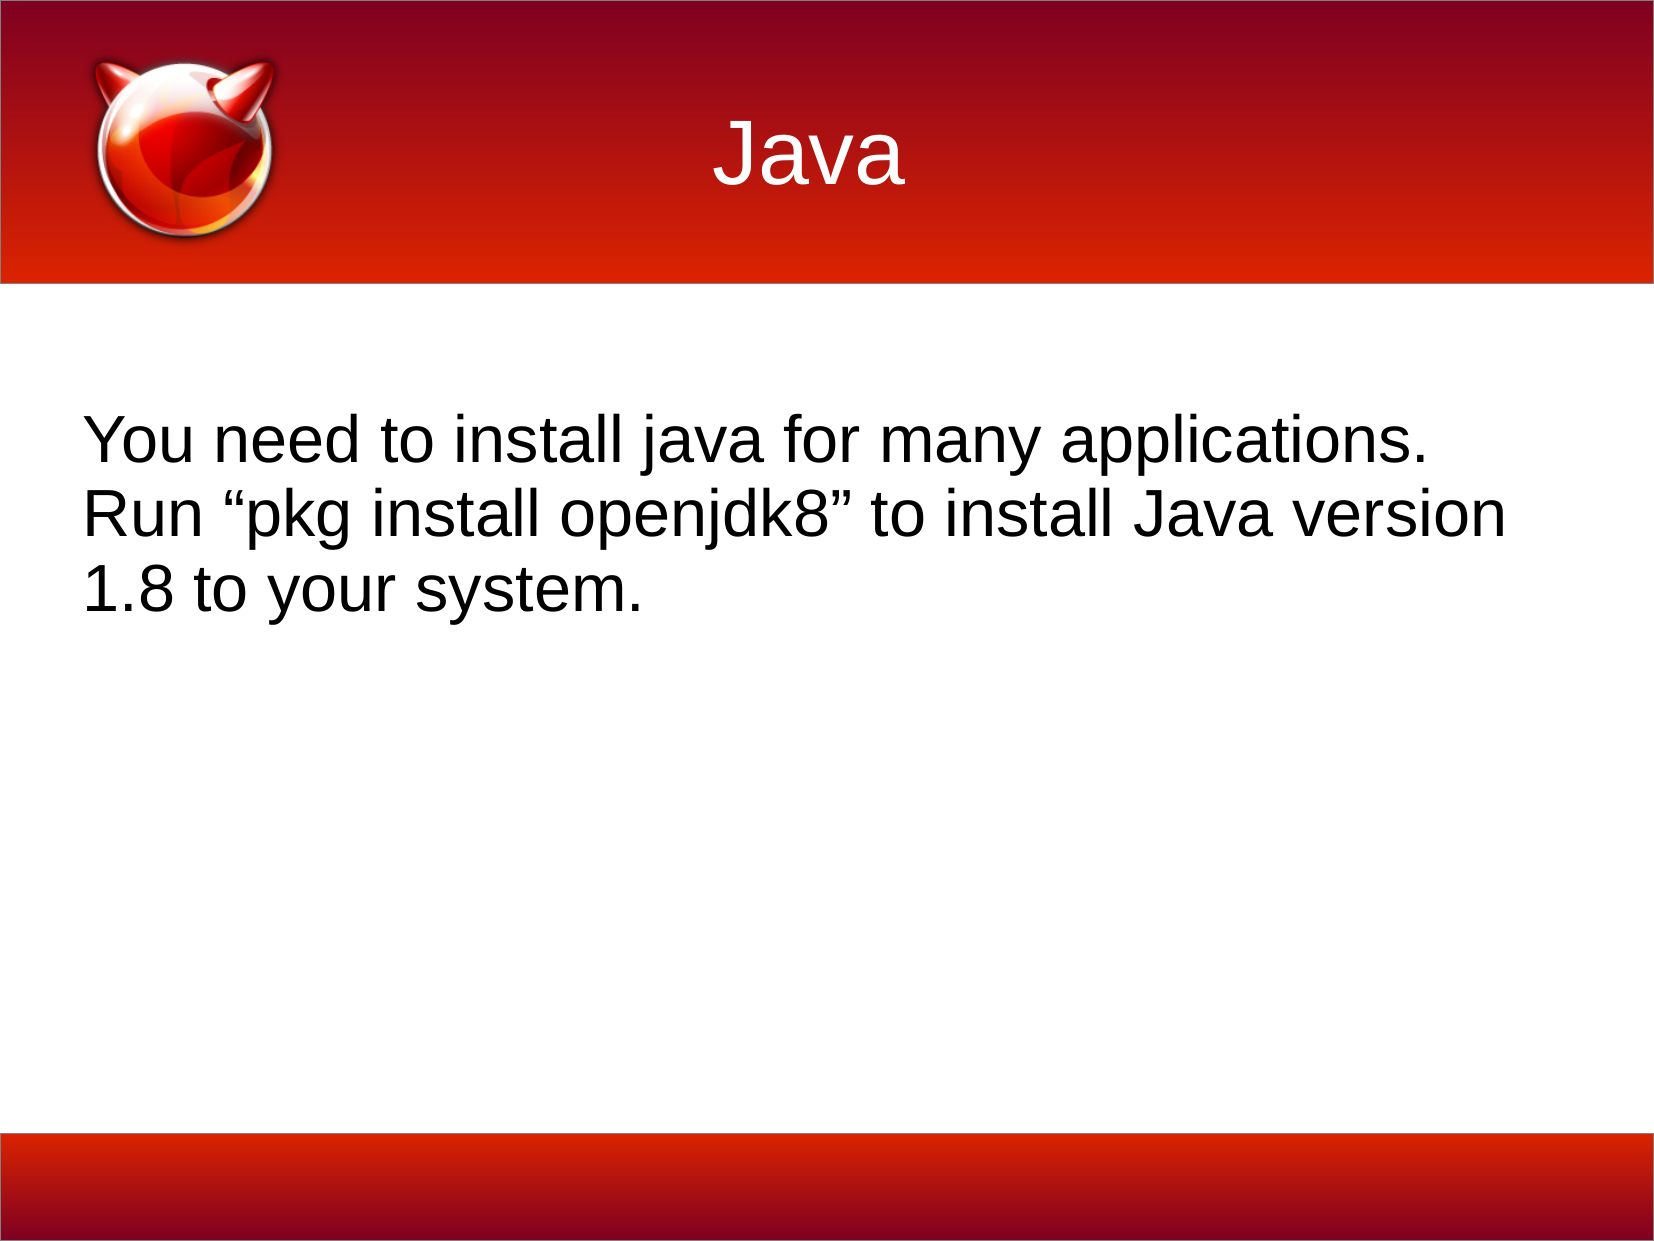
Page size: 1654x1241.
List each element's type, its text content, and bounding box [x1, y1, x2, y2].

list You need to install java for many applications. Run “pkg install openjdk8” to install Java version 1.8 to your system. [82, 401, 1538, 1010]
title Java [82, 49, 1536, 257]
